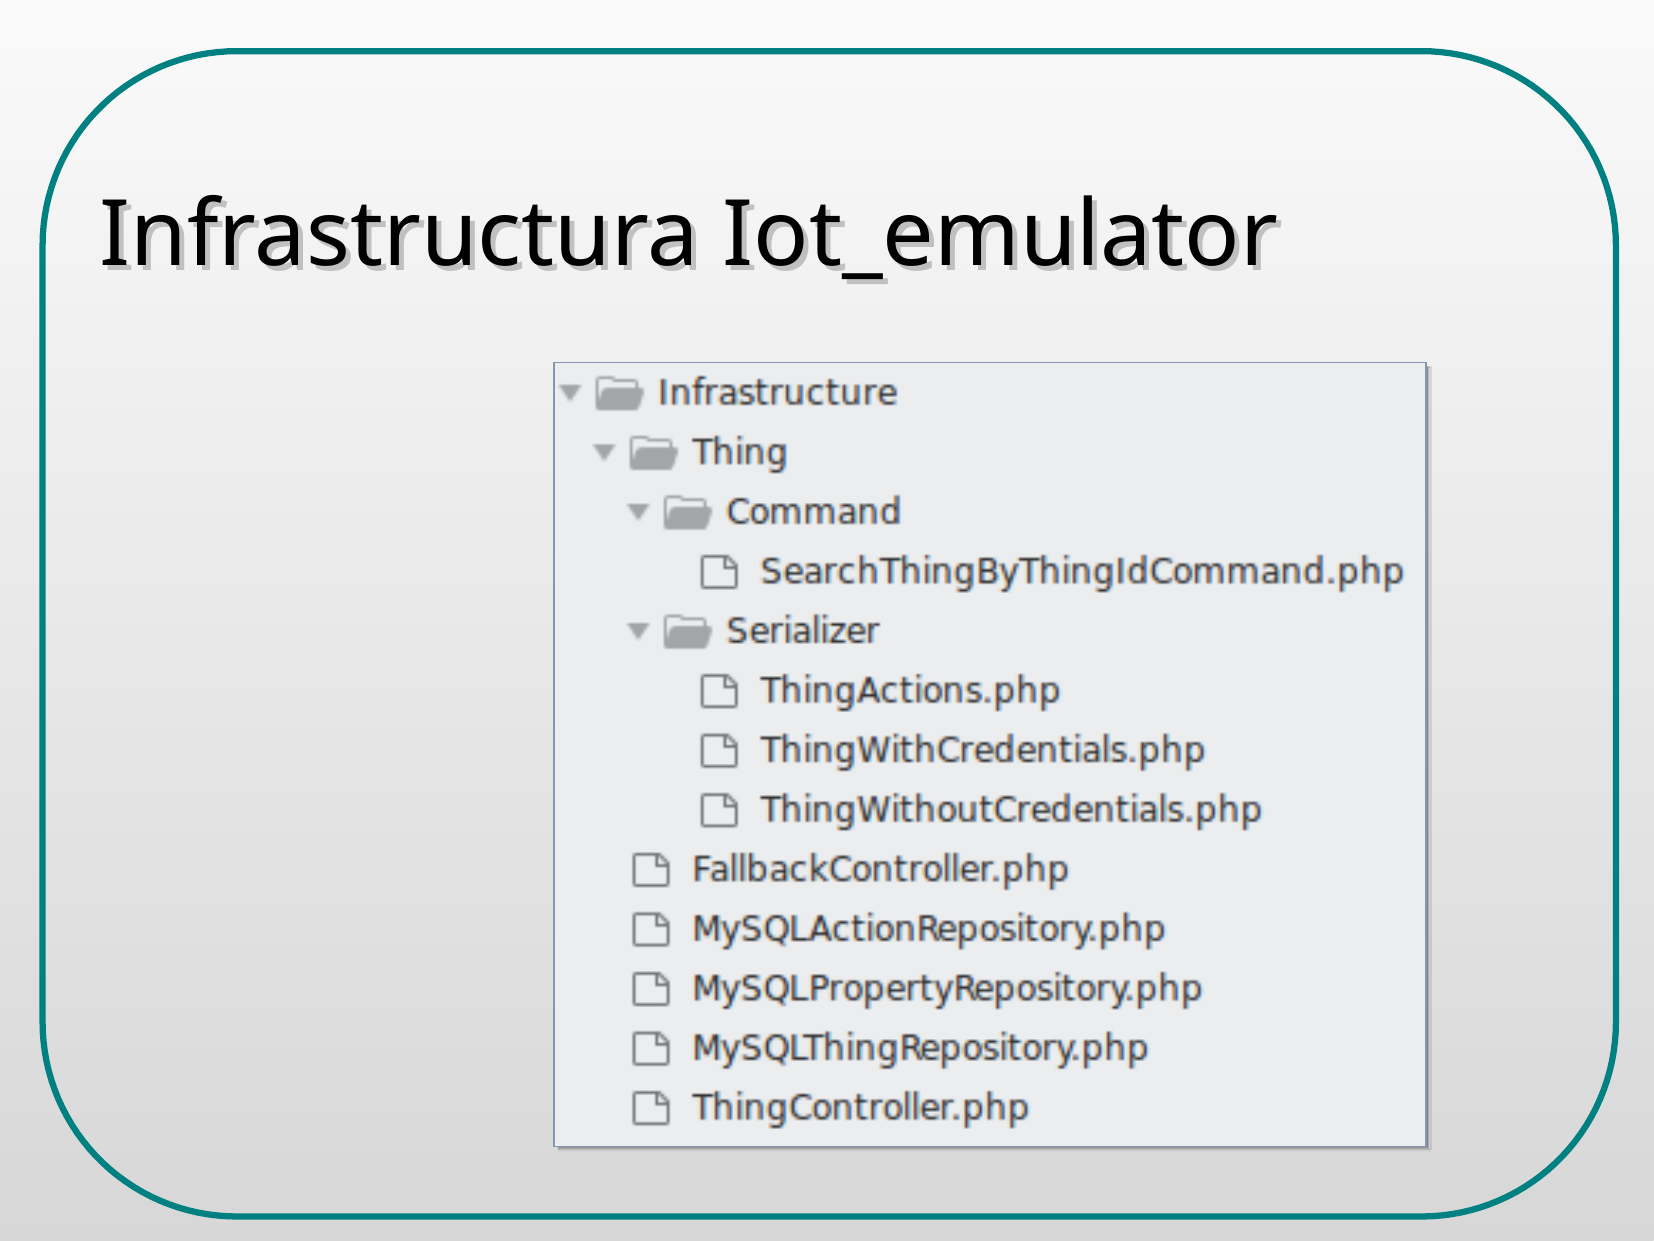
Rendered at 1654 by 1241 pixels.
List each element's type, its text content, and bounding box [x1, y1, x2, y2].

picture [554, 363, 1426, 1146]
title Infrastructura Iot_emulator [99, 173, 1588, 285]
